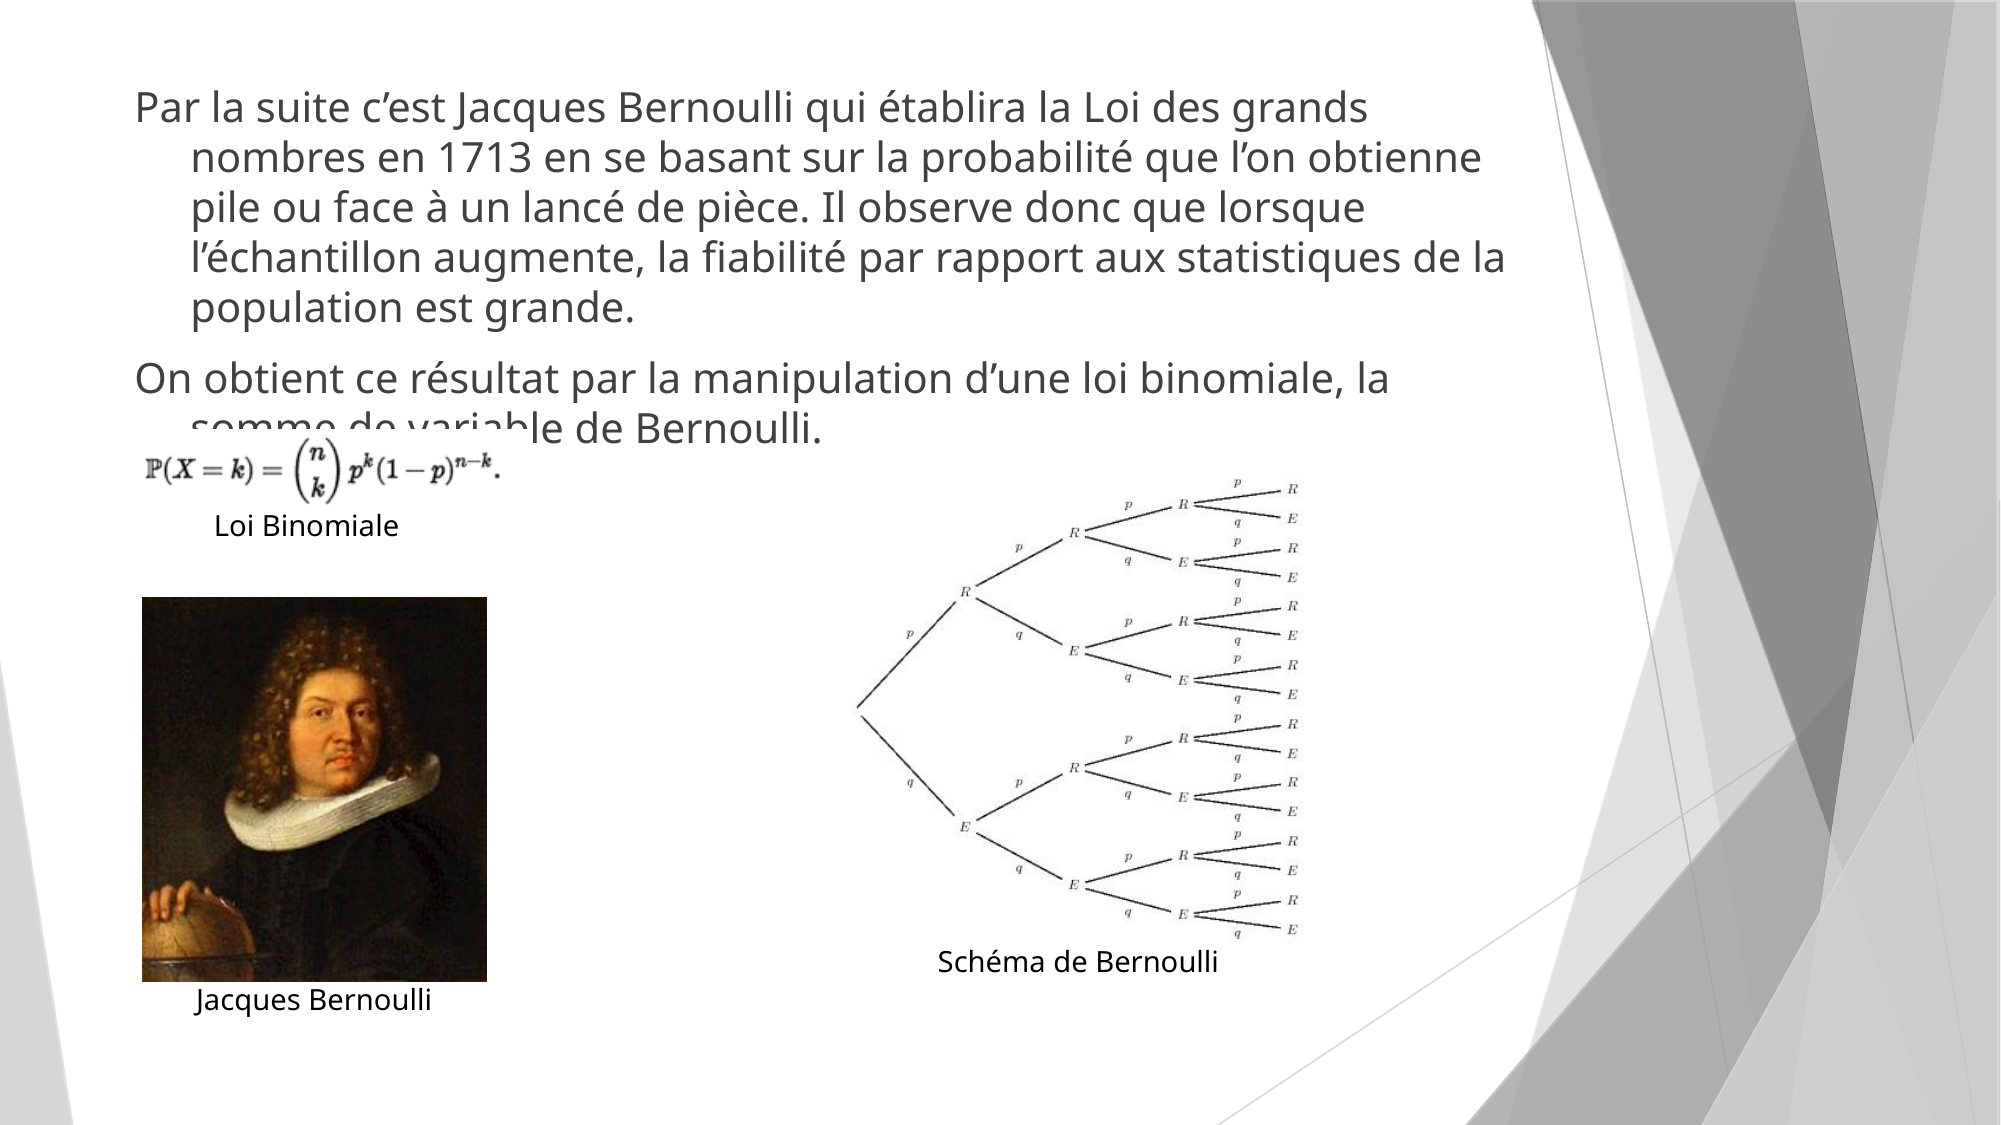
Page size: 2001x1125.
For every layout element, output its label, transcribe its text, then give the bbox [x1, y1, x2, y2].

text_box Schéma de Bernoulli [840, 936, 1317, 987]
text_box Loi Binomiale [132, 499, 482, 550]
picture [129, 429, 528, 507]
picture [142, 597, 487, 982]
picture [831, 470, 1339, 952]
text_box Jacques Bernoulli [144, 974, 484, 1025]
list Par la suite c’est Jacques Bernoulli qui établira la Loi des grands nombres en 1713 en se basant sur la probabilité que l’on obtienne pile ou face à un lancé de pièce. Il observe donc que lorsque l’échantillon augmente, la fiabilité par rapport aux statistiques de la population est grande. On obtient ce résultat par la manipulation d’une loi binomiale, la somme de variable de Bernoulli. [119, 73, 1530, 1038]
